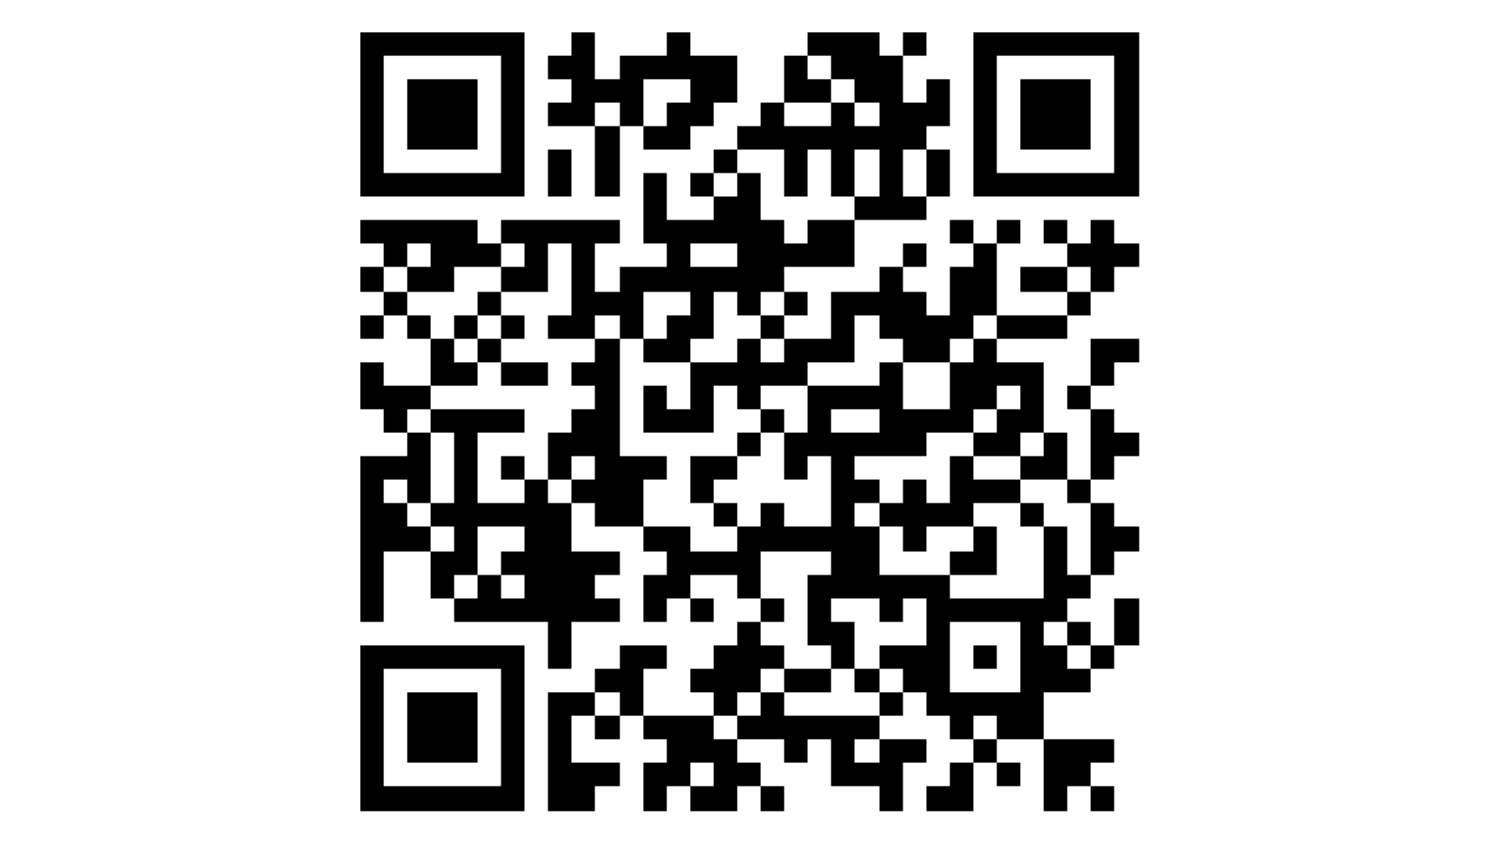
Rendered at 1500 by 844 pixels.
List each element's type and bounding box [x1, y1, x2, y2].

picture [359, 31, 1141, 813]
